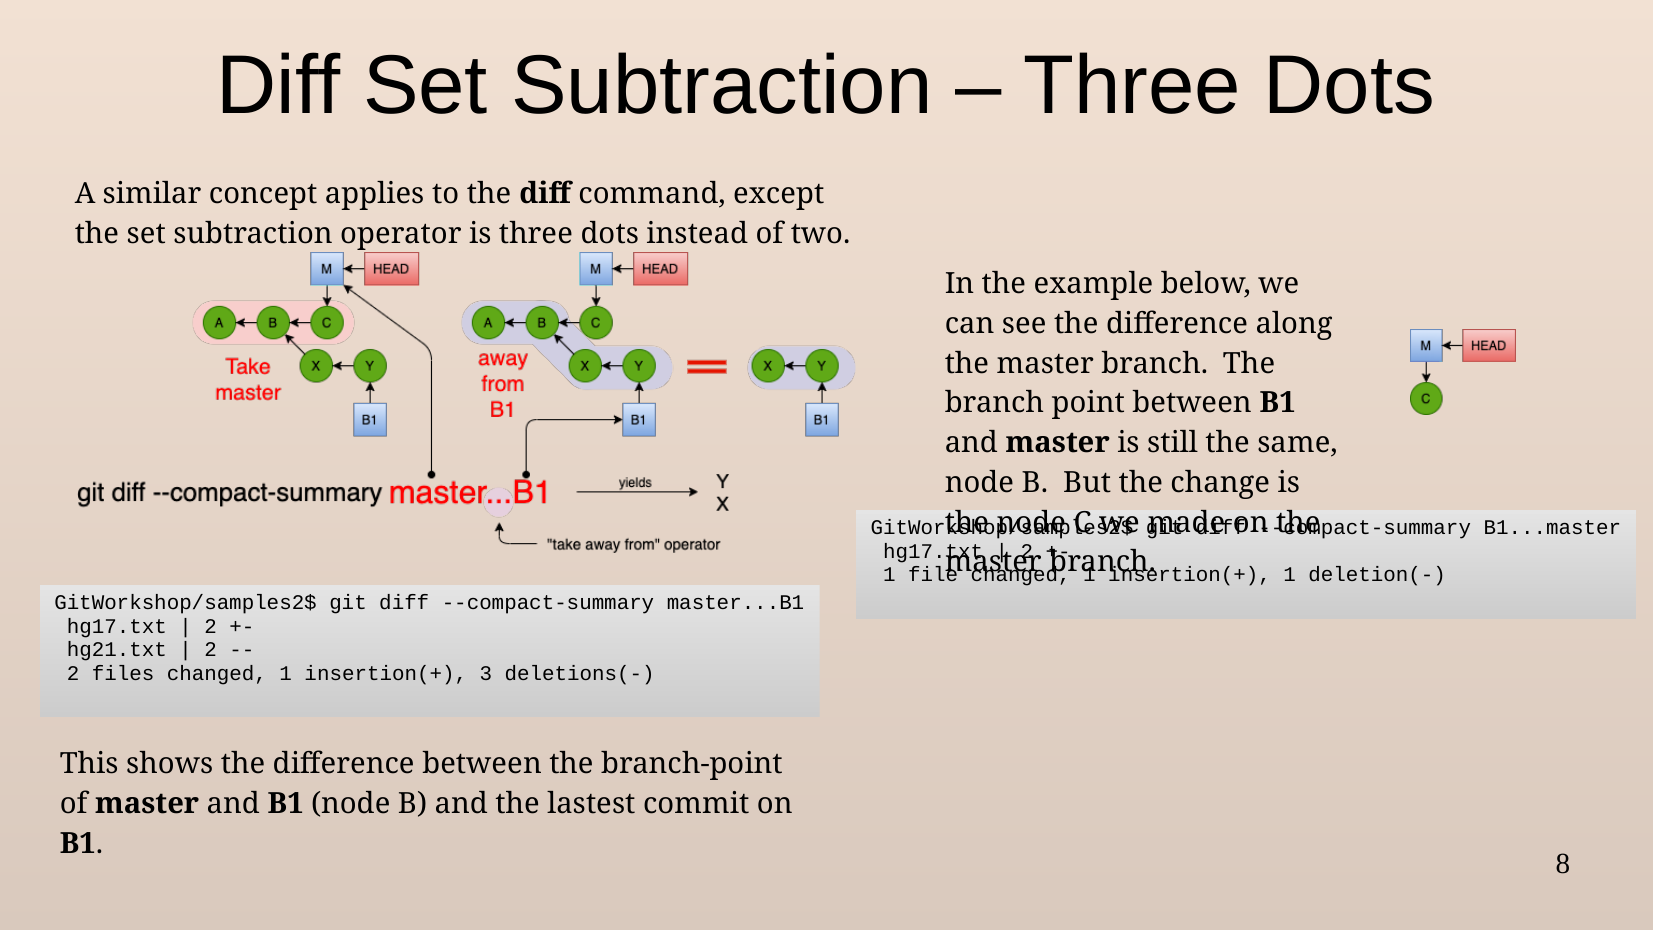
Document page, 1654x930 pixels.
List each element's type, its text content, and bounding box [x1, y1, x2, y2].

text_box GitWorkshop/samples2$ git diff --compact-summary B1...master hg17.txt | 2 +- 1 file changed, 1 insertion(+), 1 deletion(-) [855, 510, 1636, 619]
text_box In the example below, we can see the difference along the master branch. The branch point between B1 and master is still the same, node B. But the change is the node C we made on the master branch. [930, 255, 1366, 495]
picture [1410, 329, 1516, 415]
text_box A similar concept applies to the diff command, except the set subtraction operator is three dots instead of two. [60, 165, 886, 246]
text_box This shows the difference between the branch-point of master and B1 (node B) and the lastest commit on B1. [45, 735, 826, 816]
title Diff Set Subtraction – Three Dots [82, 19, 1571, 151]
text_box GitWorkshop/samples2$ git diff --compact-summary master...B1 hg17.txt | 2 +- hg21.txt | 2 -- 2 files changed, 1 insertion(+), 3 deletions(-) [39, 585, 820, 718]
picture [63, 252, 856, 556]
